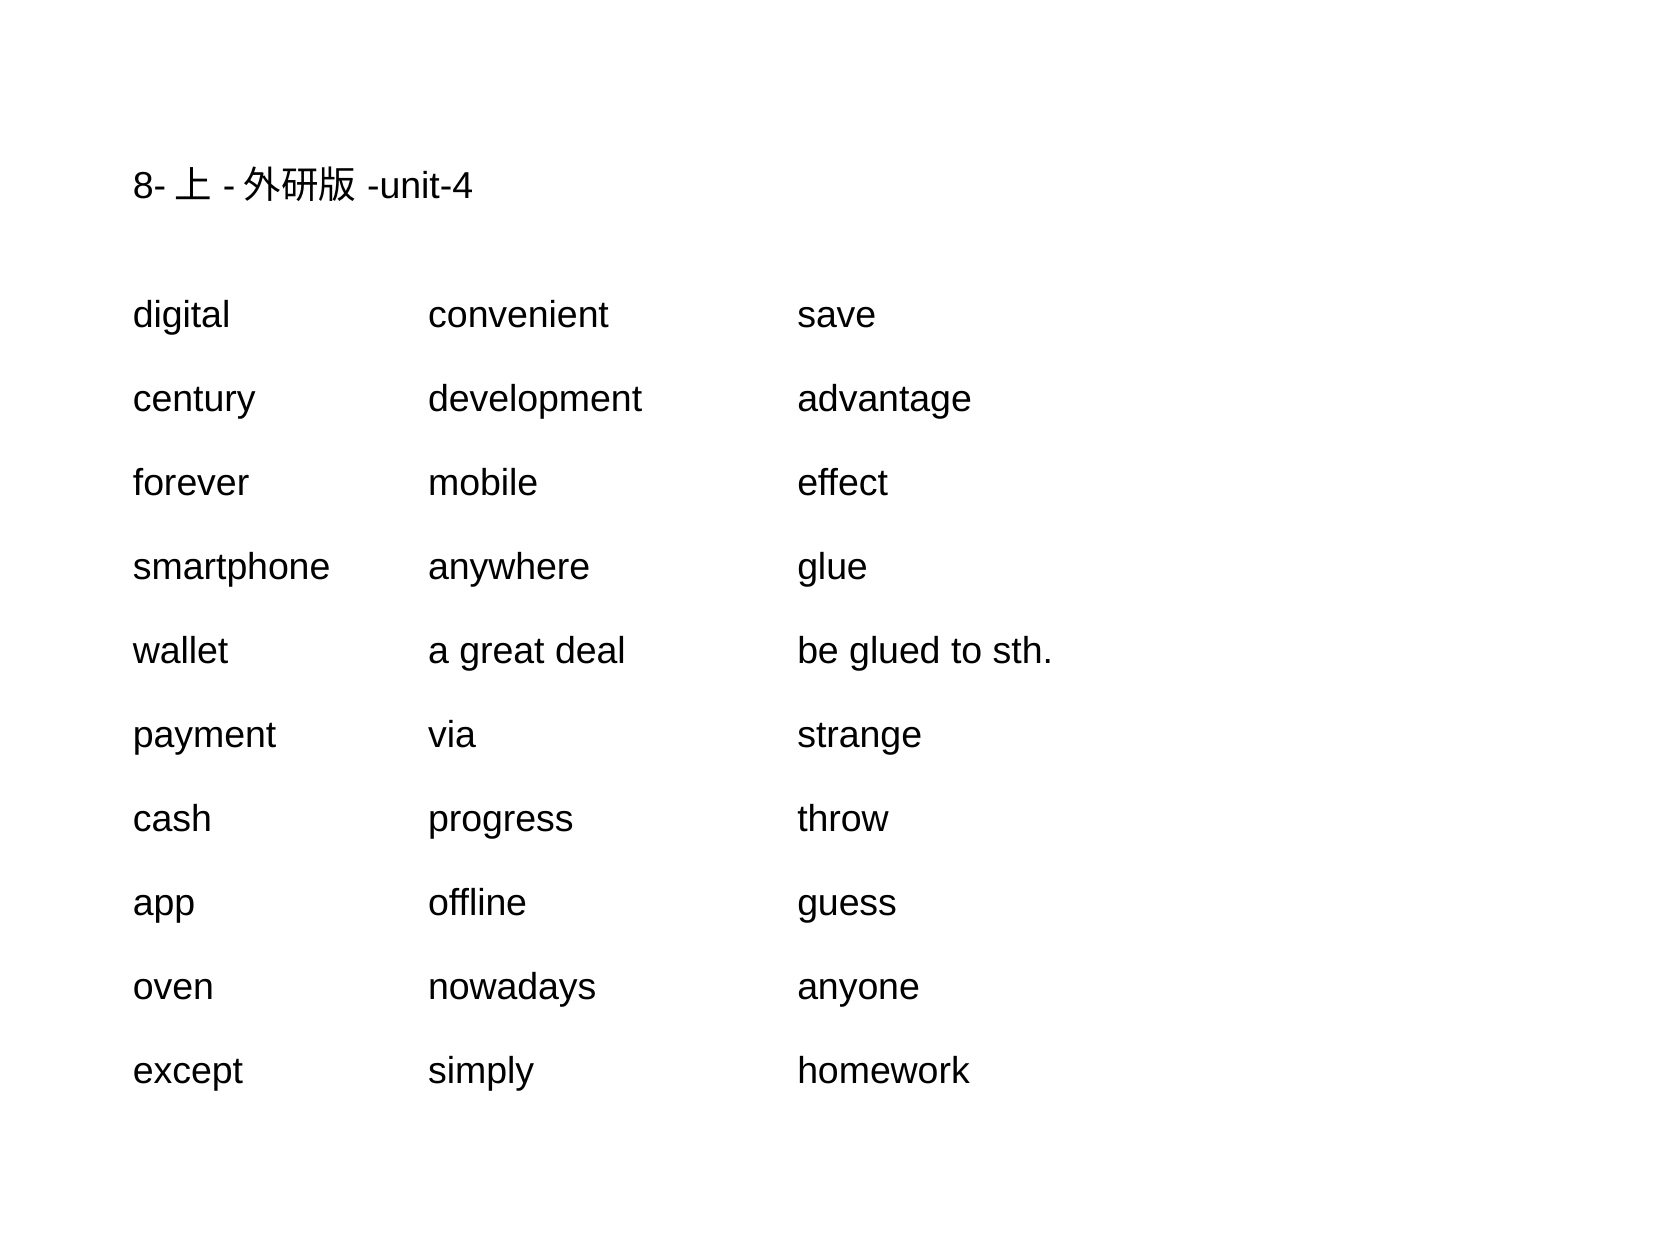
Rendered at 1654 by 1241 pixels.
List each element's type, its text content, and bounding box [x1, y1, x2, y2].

text_box 8-上-外研版-unit-4 digital convenient save century development advantage forever mobile effect smartphone anywhere glue wallet a great deal be glued to sth. payment via strange cash progress throw app offline guess oven nowadays anyone except simply homework [118, 147, 1506, 1093]
